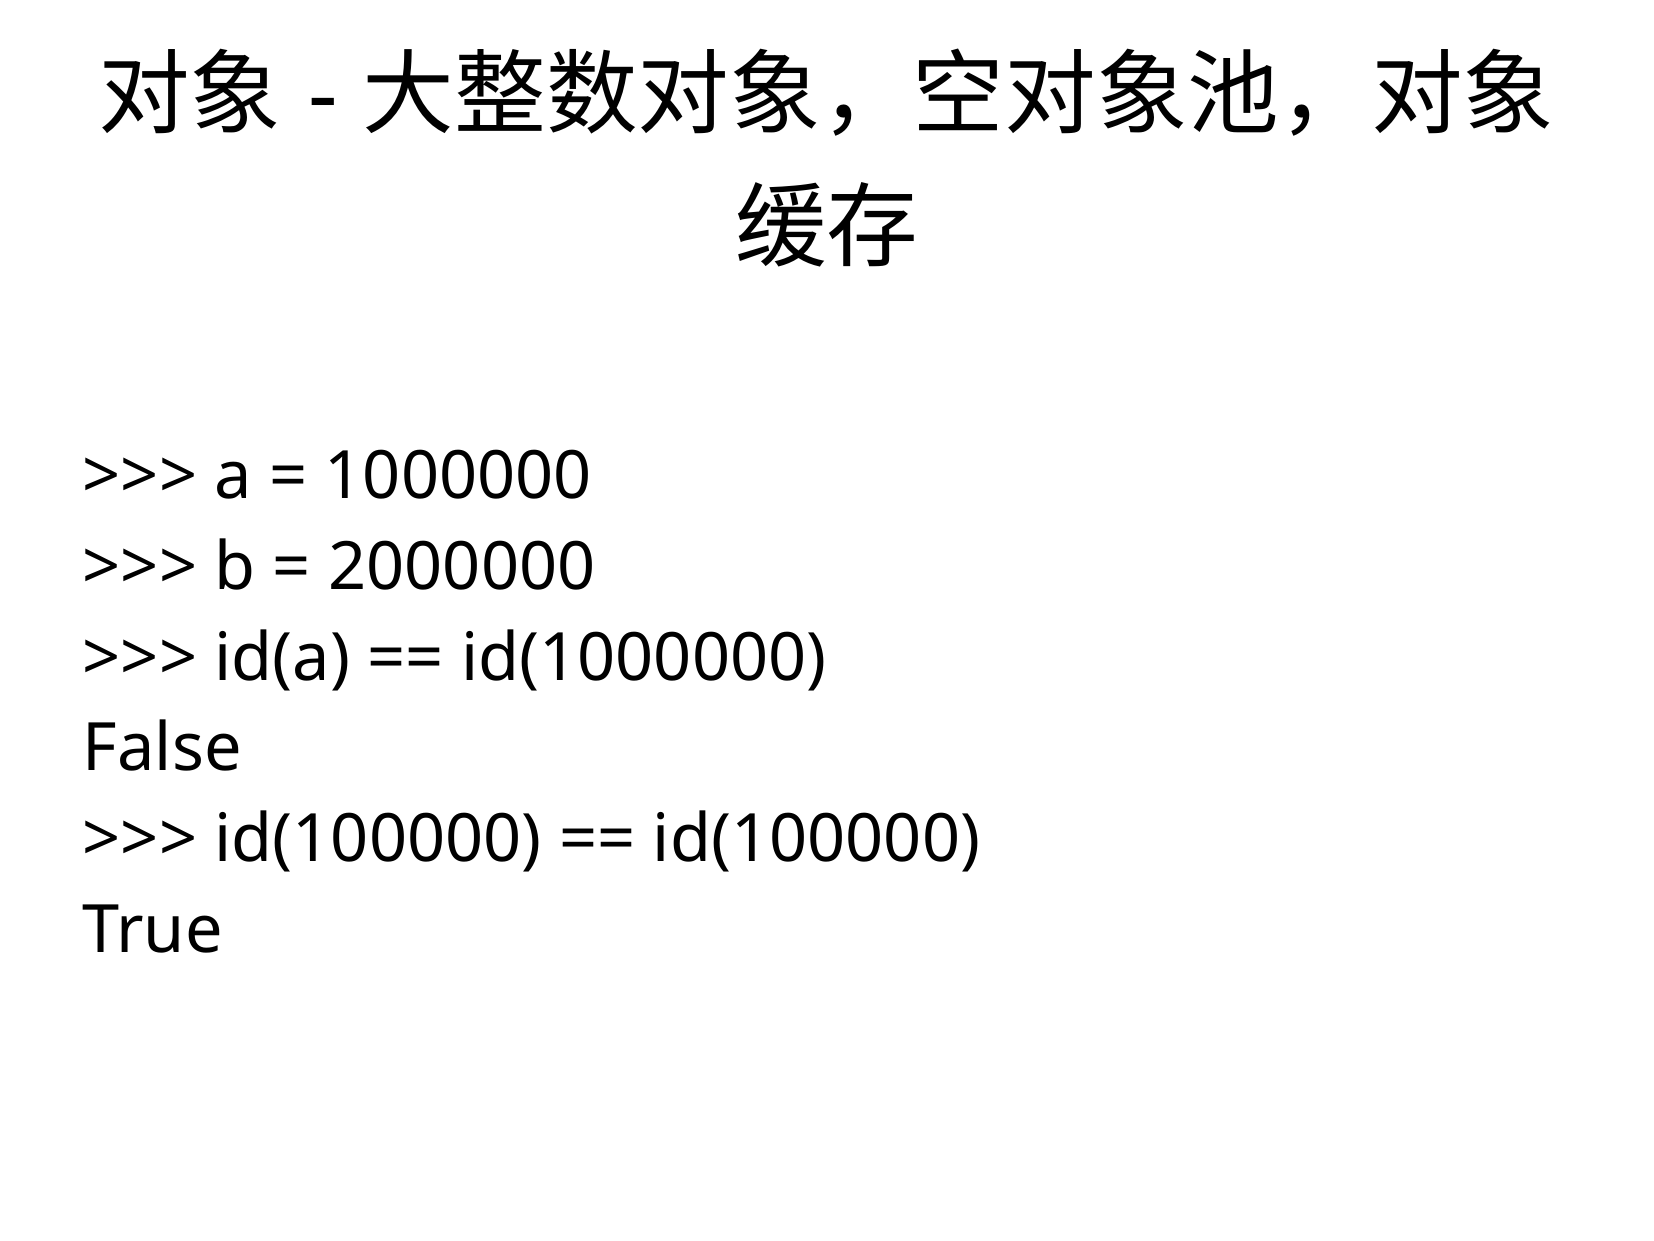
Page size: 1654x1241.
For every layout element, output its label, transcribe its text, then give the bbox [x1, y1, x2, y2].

title 对象-大整数对象，空对象池，对象缓存 [82, 56, 1571, 250]
subtitle >>> a = 1000000 >>> b = 2000000 >>> id(a) == id(1000000) False >>> id(100000) == id(100000) True [82, 297, 1571, 1102]
